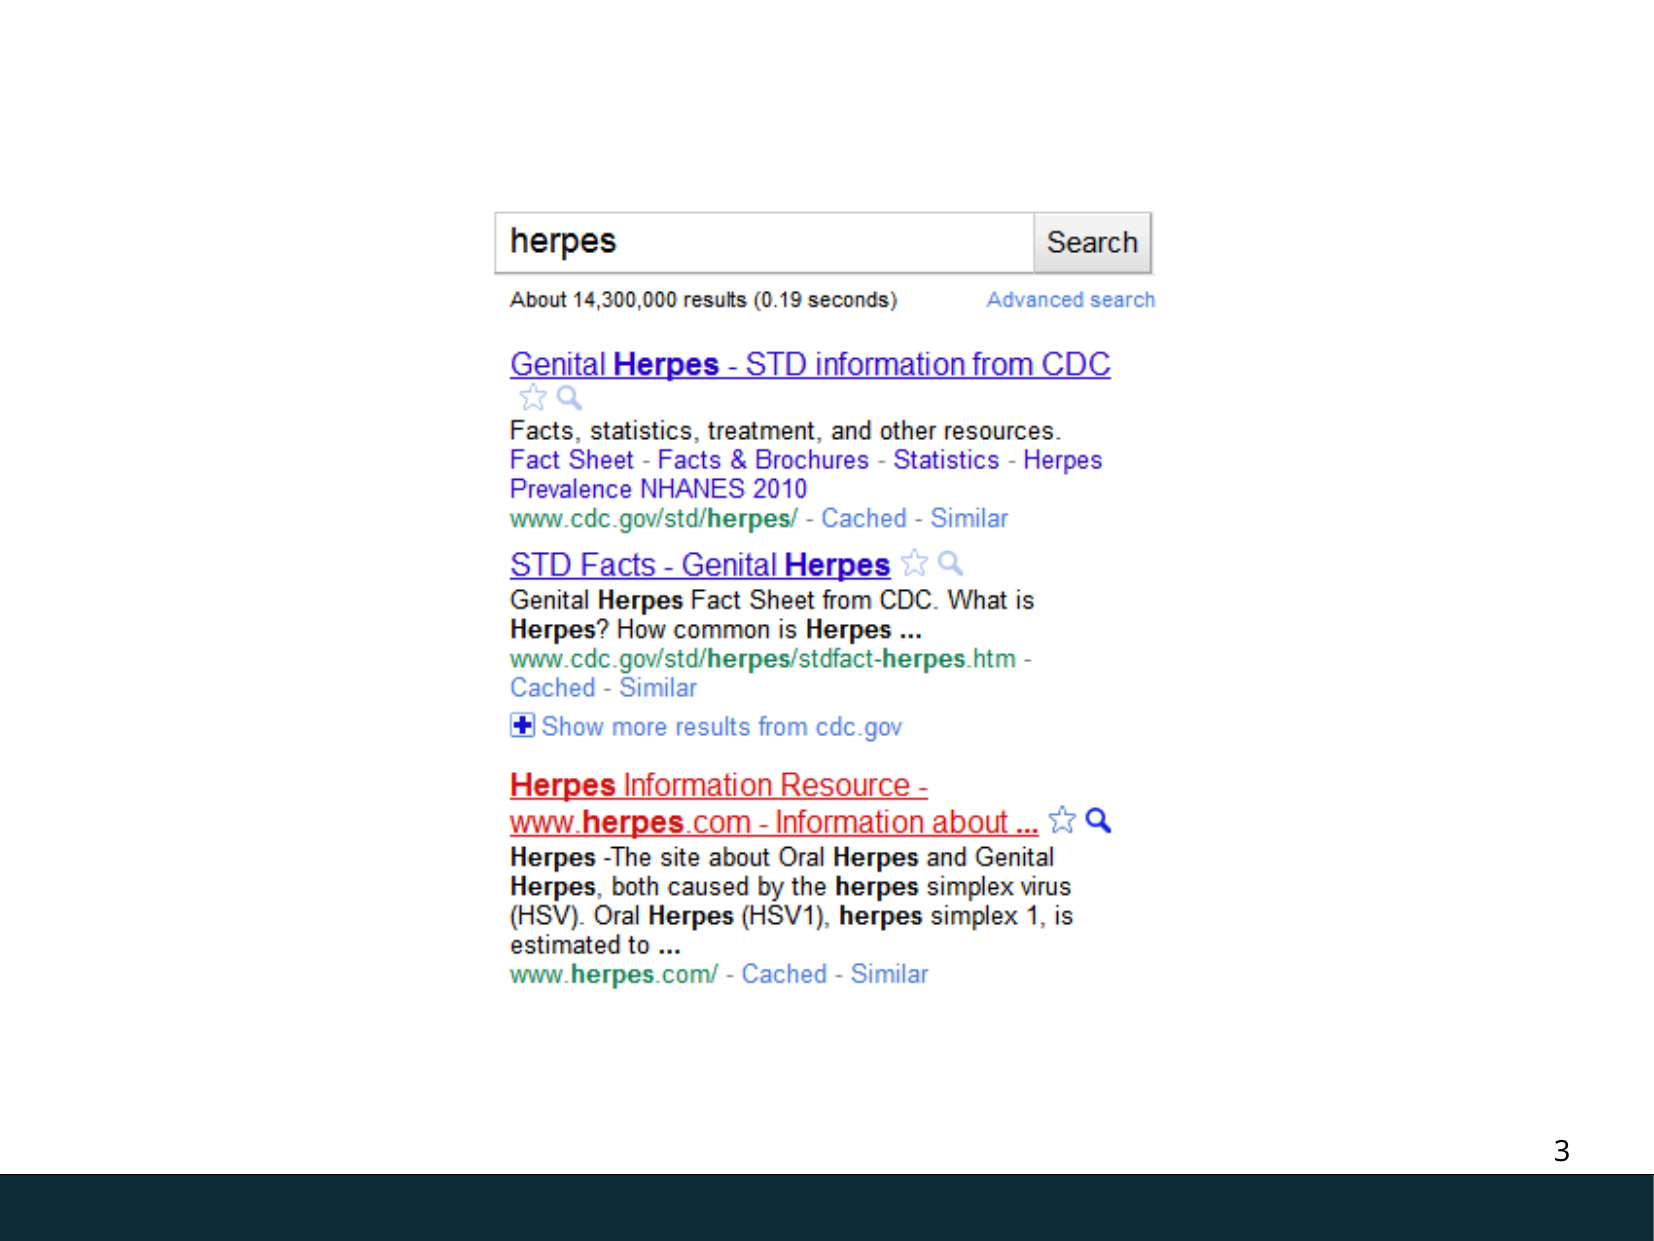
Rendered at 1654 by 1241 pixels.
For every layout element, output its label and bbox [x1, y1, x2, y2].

picture [489, 177, 1164, 997]
